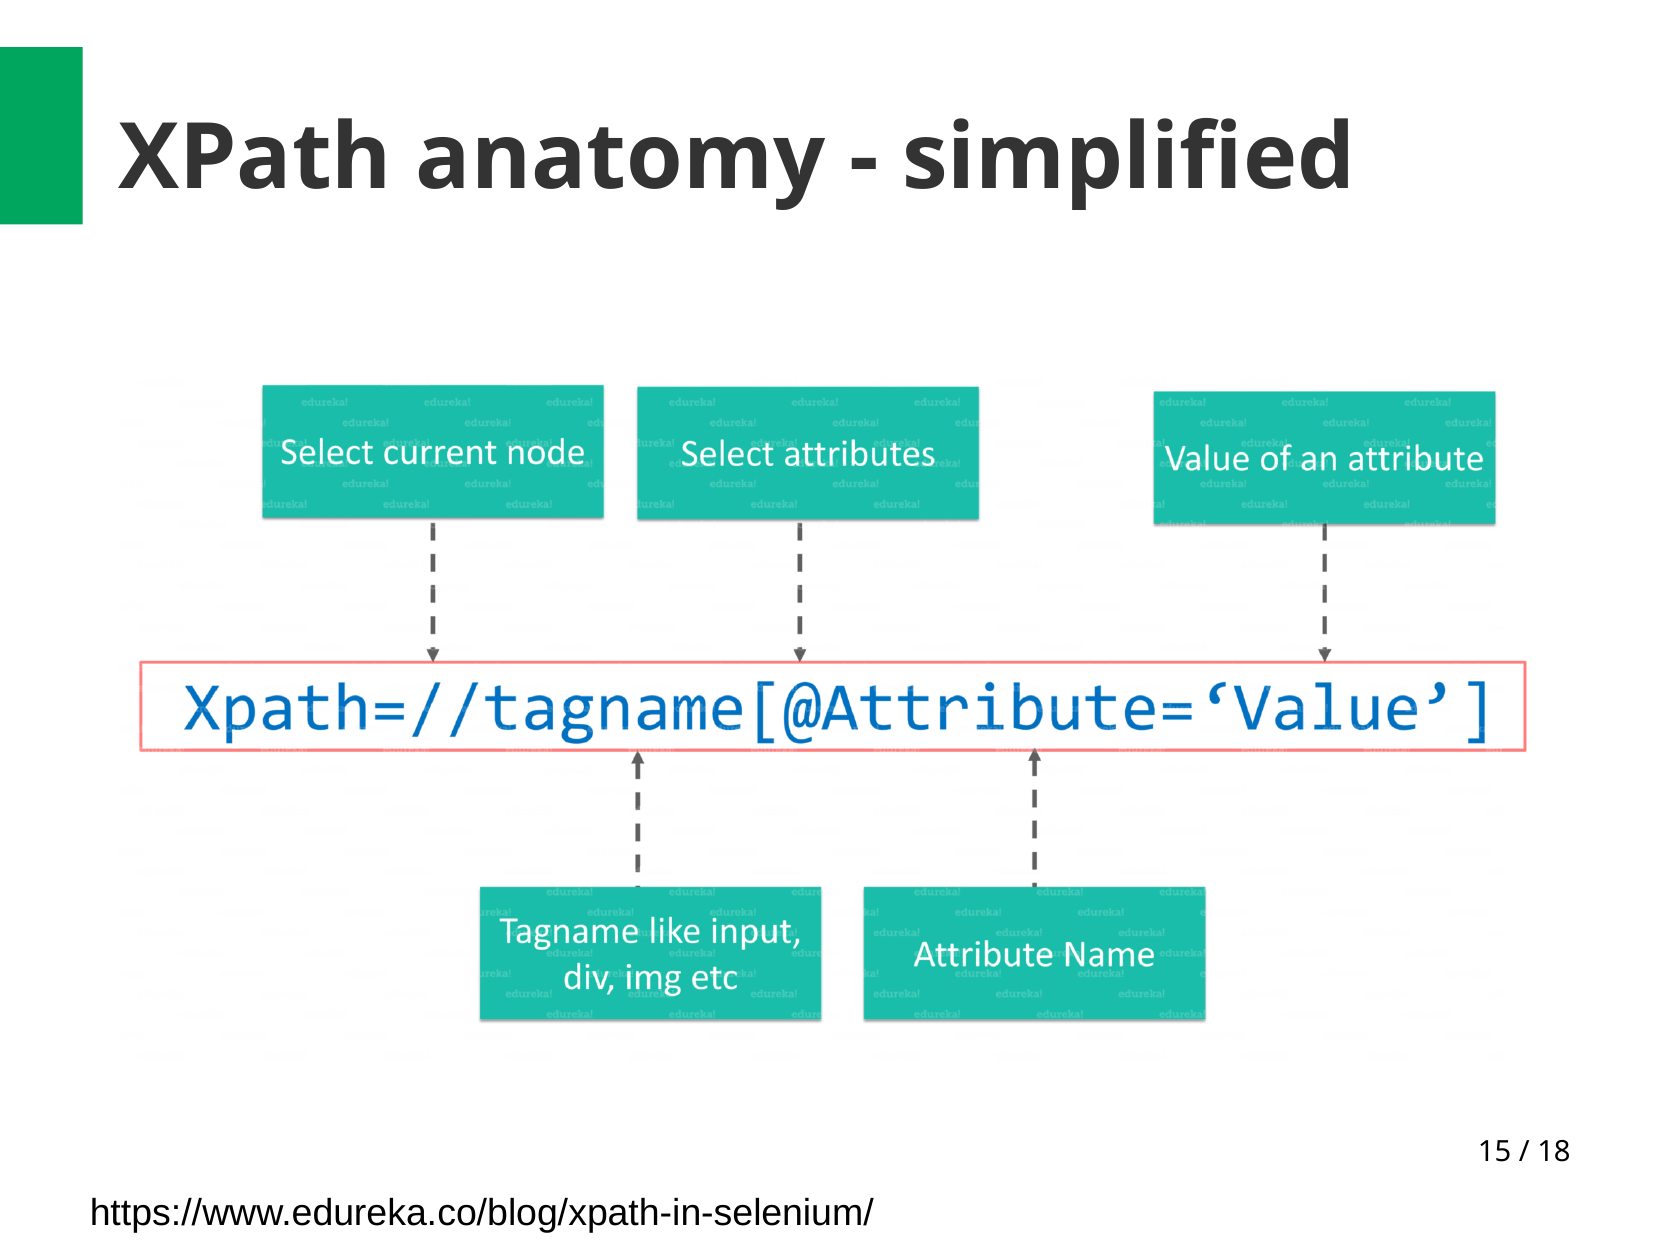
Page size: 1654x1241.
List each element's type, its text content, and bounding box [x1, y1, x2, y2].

picture [118, 362, 1536, 1066]
title XPath anatomy - simplified [118, 49, 1571, 257]
text_box https://www.edureka.co/blog/xpath-in-selenium/ [75, 1184, 889, 1241]
